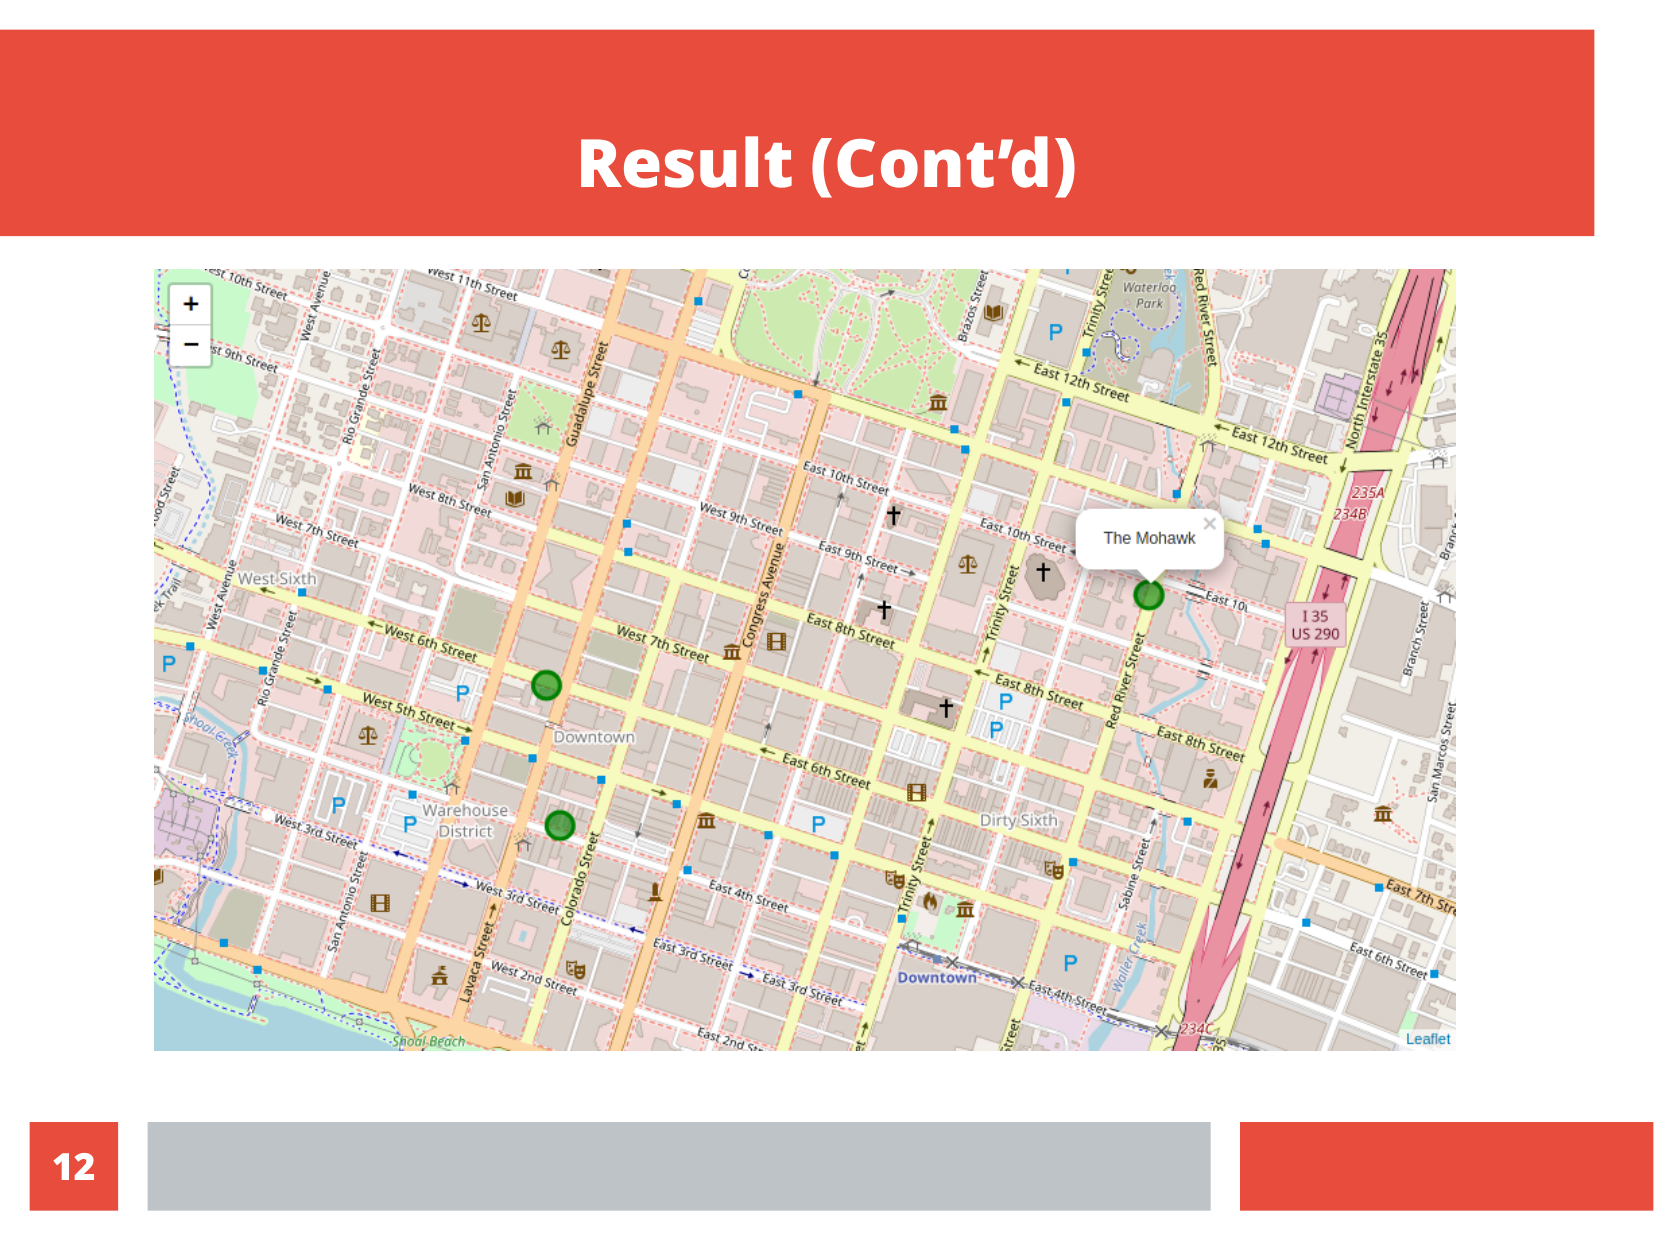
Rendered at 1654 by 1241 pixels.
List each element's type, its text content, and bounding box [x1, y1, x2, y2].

title Result (Cont’d) [59, 59, 1595, 207]
picture [154, 269, 1456, 1051]
